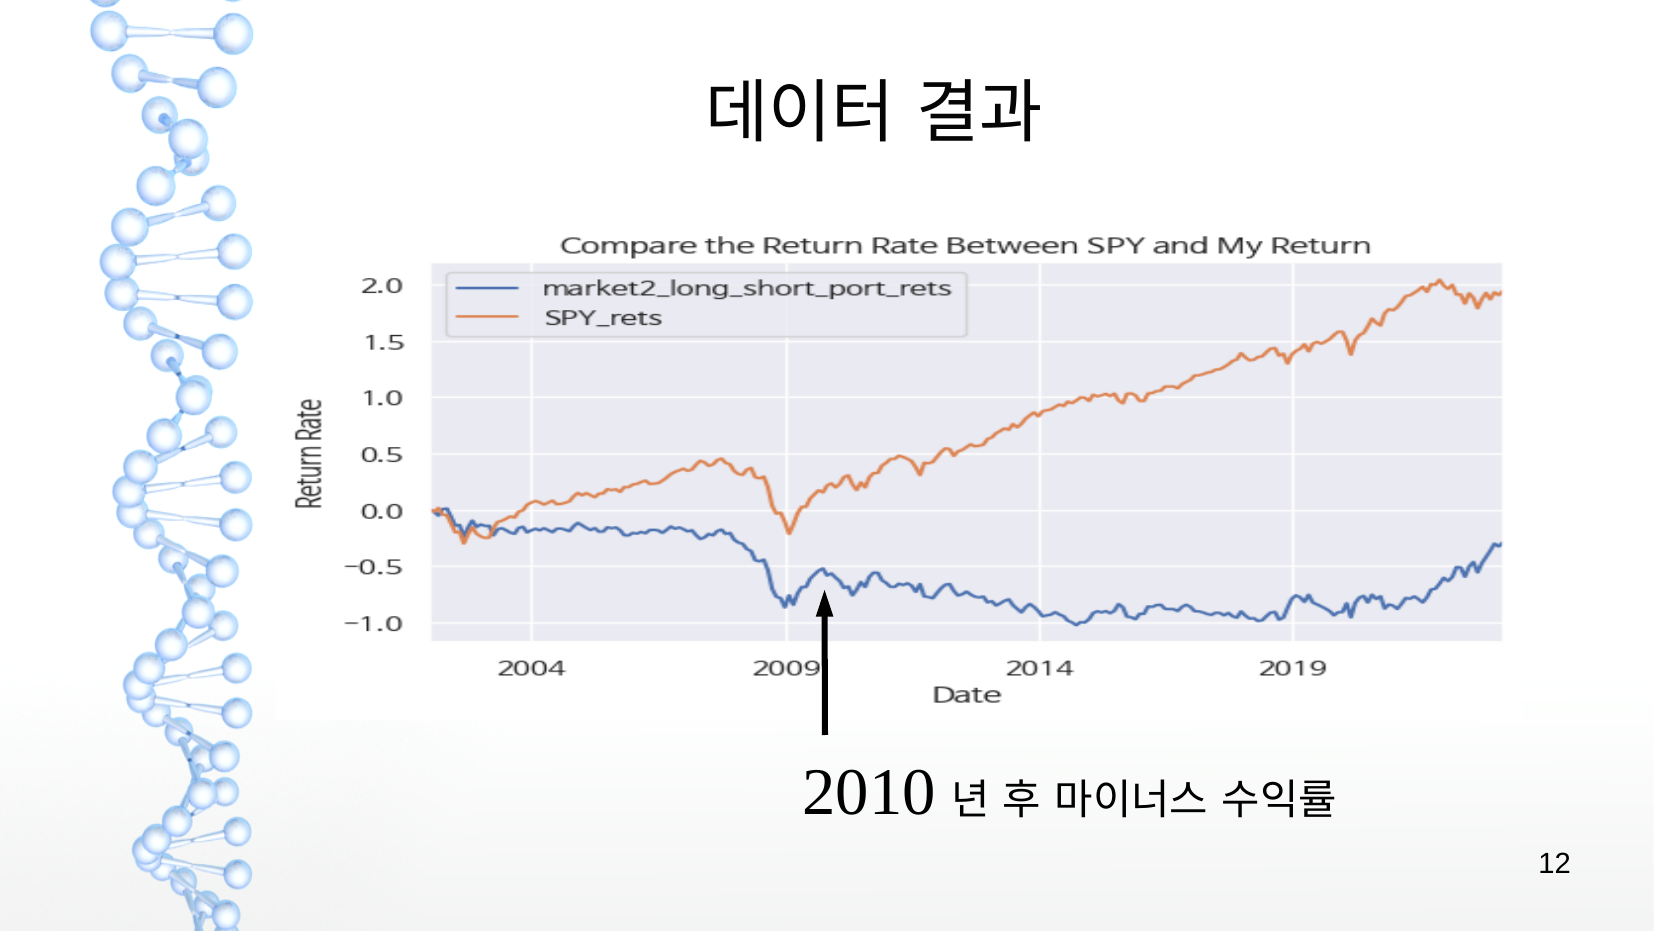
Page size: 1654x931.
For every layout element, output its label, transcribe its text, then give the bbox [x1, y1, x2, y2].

picture [0, 0, 1654, 931]
title 데이터 결과 [265, 35, 1595, 189]
text_box 2010년 후 마이너스 수익률 [439, 707, 1654, 877]
